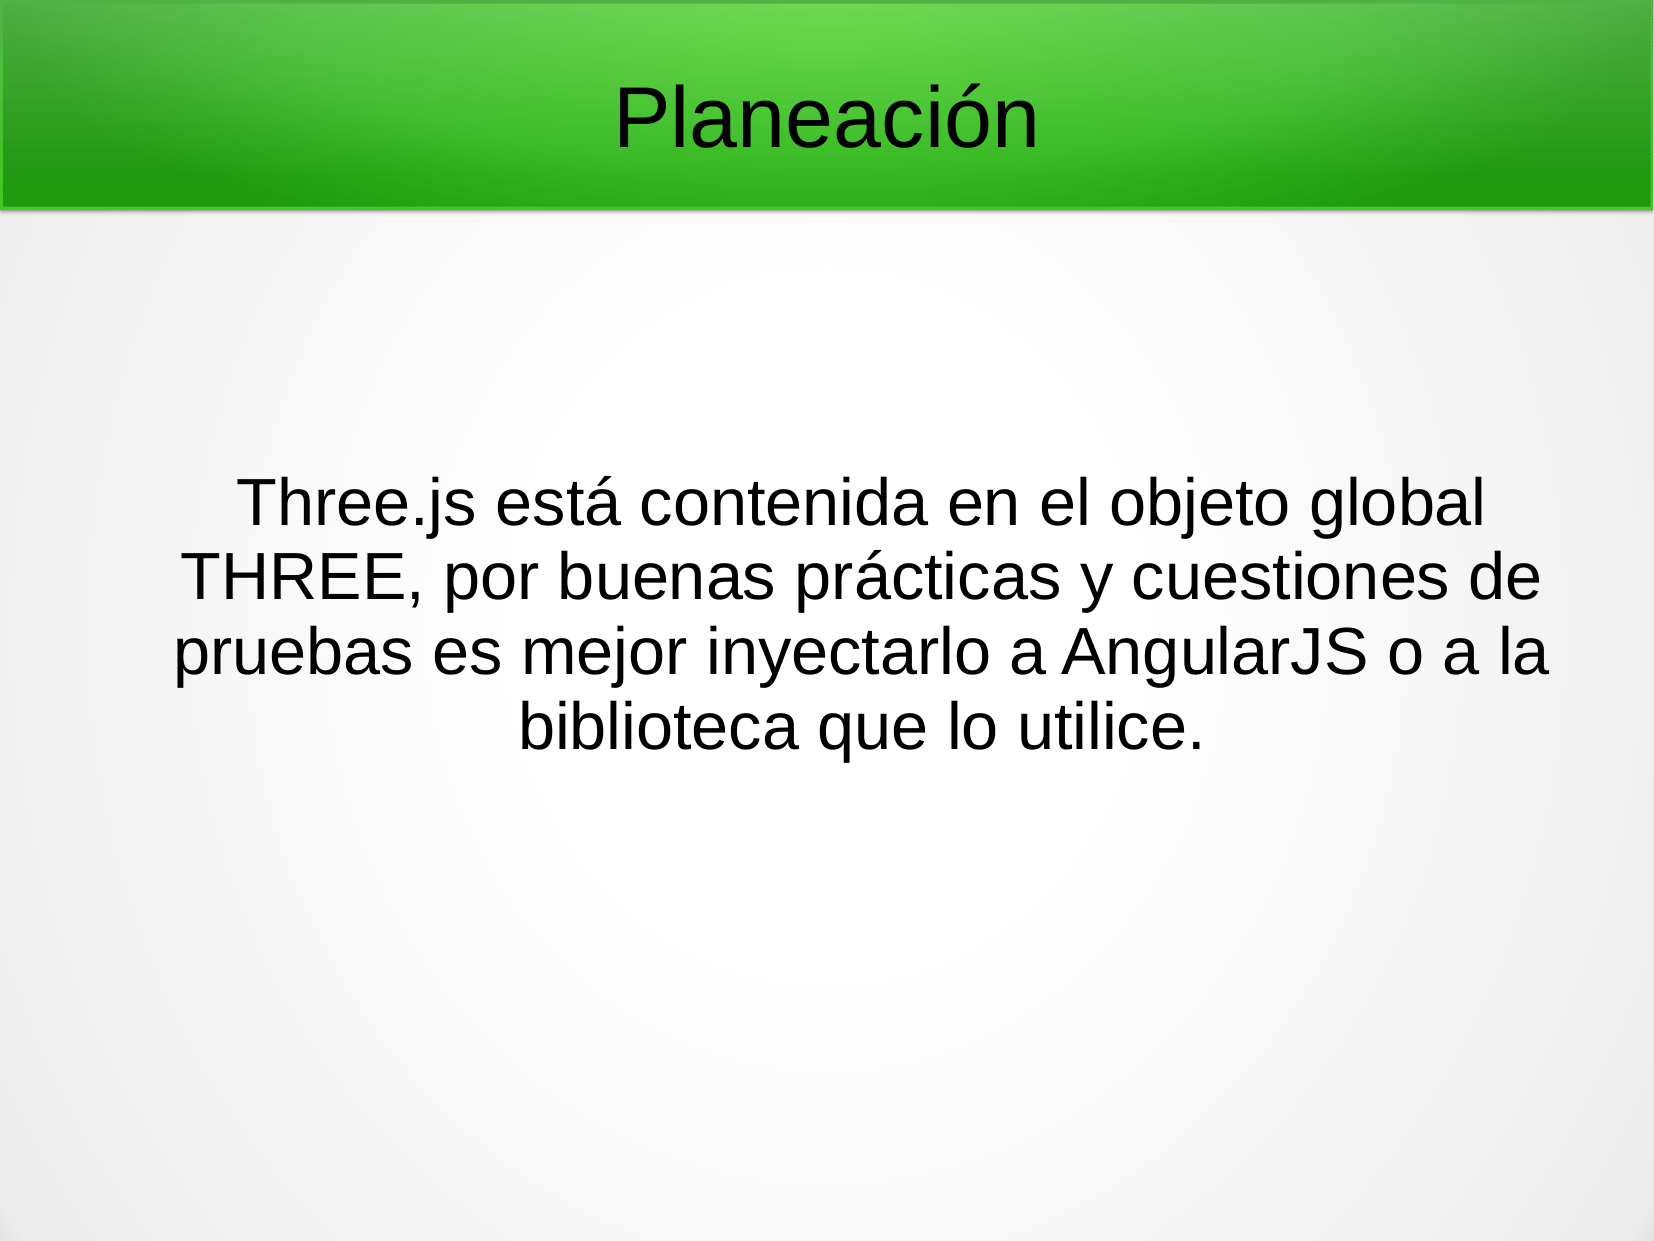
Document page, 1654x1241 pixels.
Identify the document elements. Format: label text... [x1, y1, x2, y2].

title Planeación [82, 47, 1571, 189]
list Three.js está contenida en el objeto global THREE, por buenas prácticas y cuestiones de pruebas es mejor inyectarlo a AngularJS o a la biblioteca que lo utilice. [82, 464, 1571, 811]
